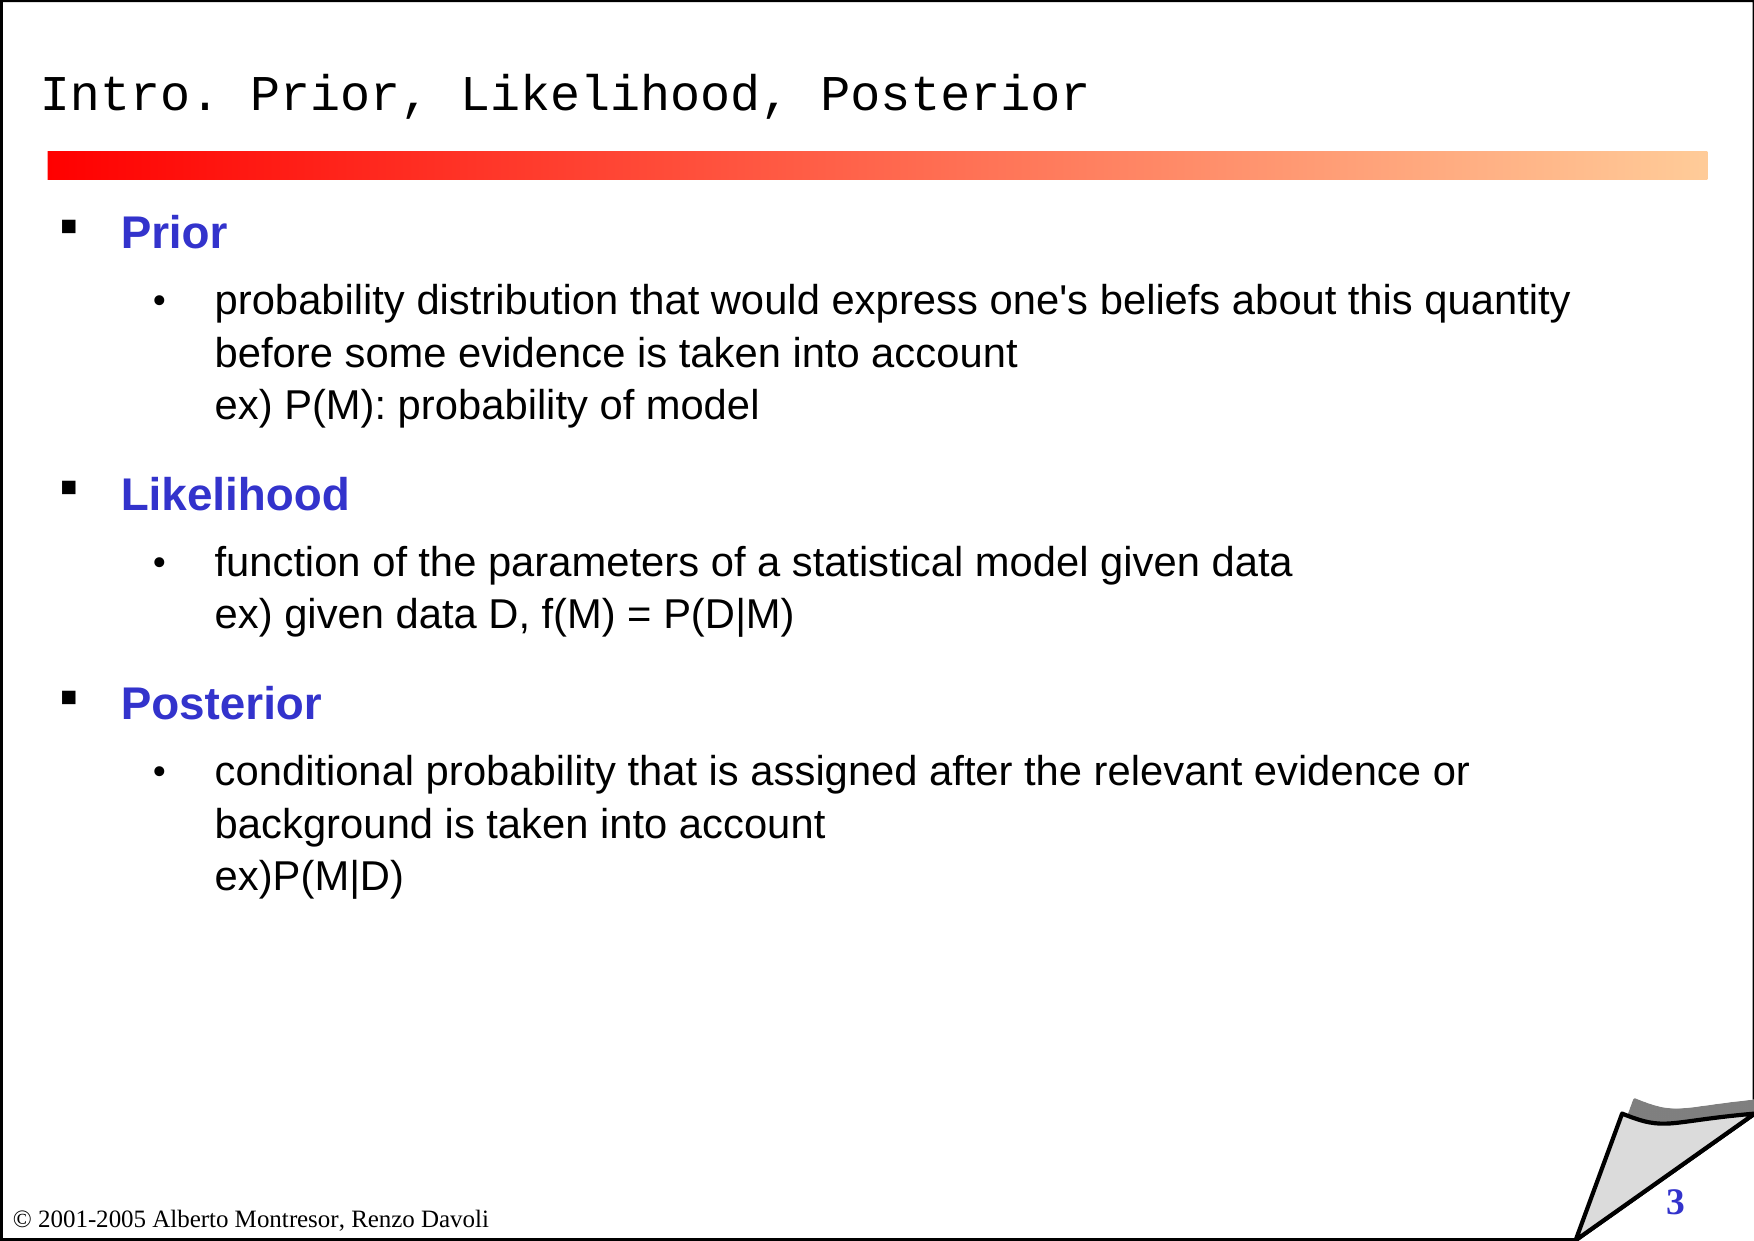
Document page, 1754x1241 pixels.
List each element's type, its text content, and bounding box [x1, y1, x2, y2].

list Prior probability distribution that would express one's beliefs about this quantity before some evidence is taken into account ex) P(M): probability of model Likelihood function of the parameters of a statistical model given data ex) given data D, f(M) = P(D|M) Posterior conditional probability that is assigned after the relevant evidence or background is taken into account ex)P(M|D) [58, 206, 1696, 900]
title Intro. Prior, Likelihood, Posterior [40, 49, 1714, 144]
